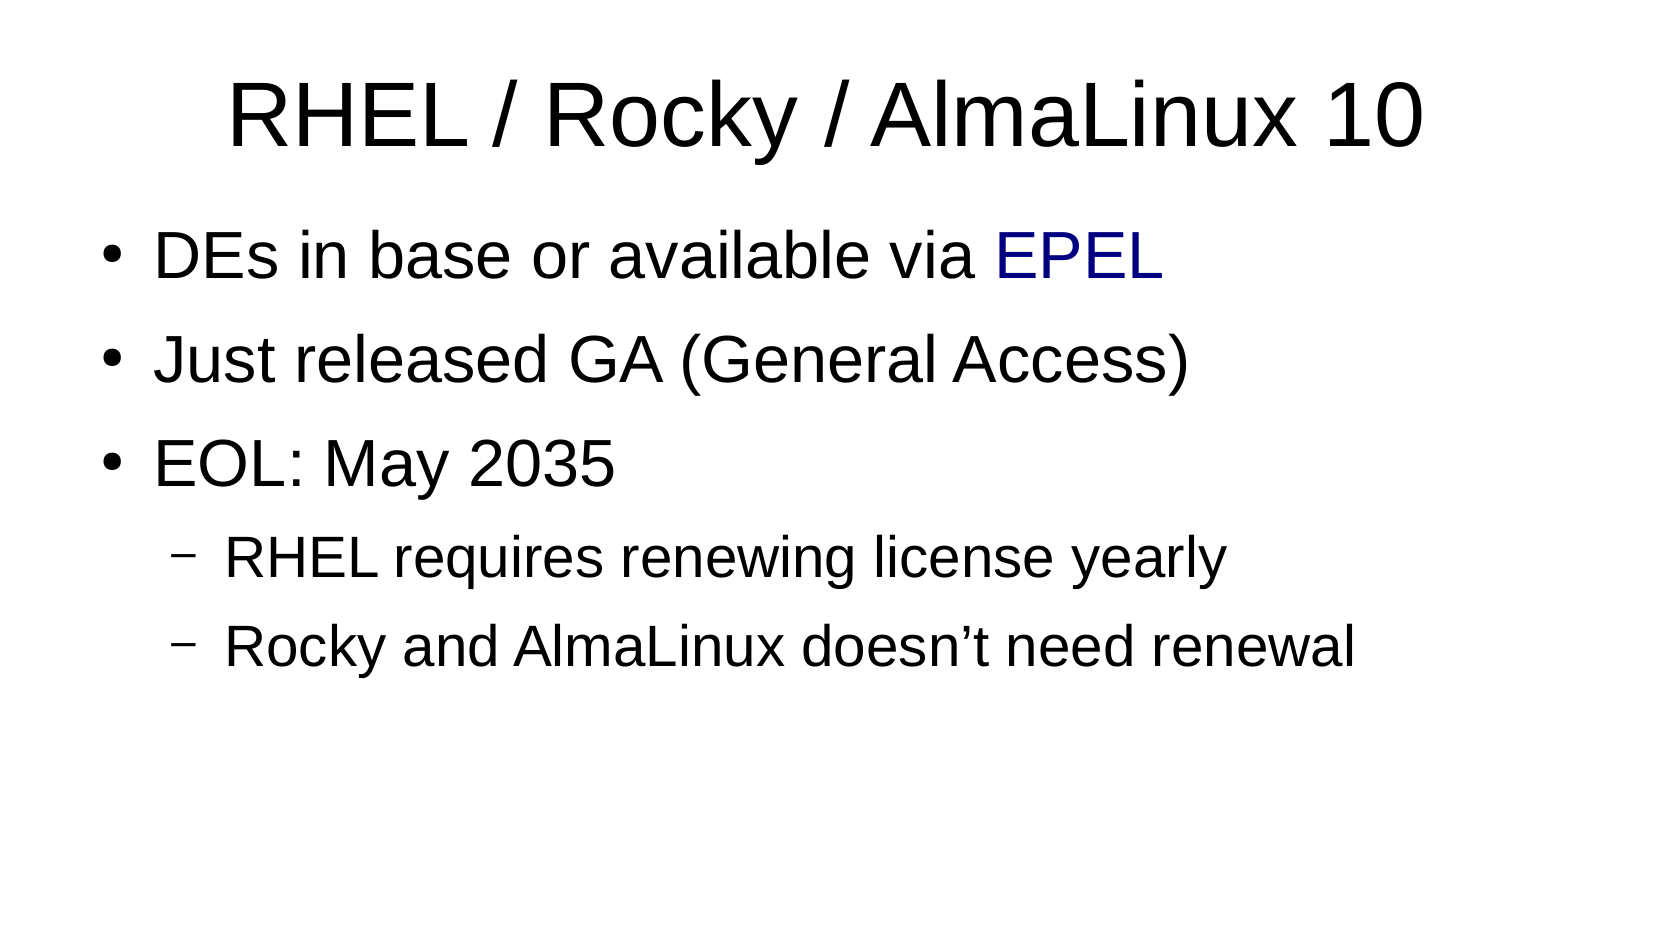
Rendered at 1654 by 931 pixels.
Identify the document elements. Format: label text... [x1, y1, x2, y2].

title RHEL / Rocky / AlmaLinux 10 [82, 37, 1571, 193]
list DEs in base or available via EPEL Just released GA (General Access) EOL: May 2035 RHEL requires renewing license yearly Rocky and AlmaLinux doesn’t need renewal [82, 217, 1571, 758]
